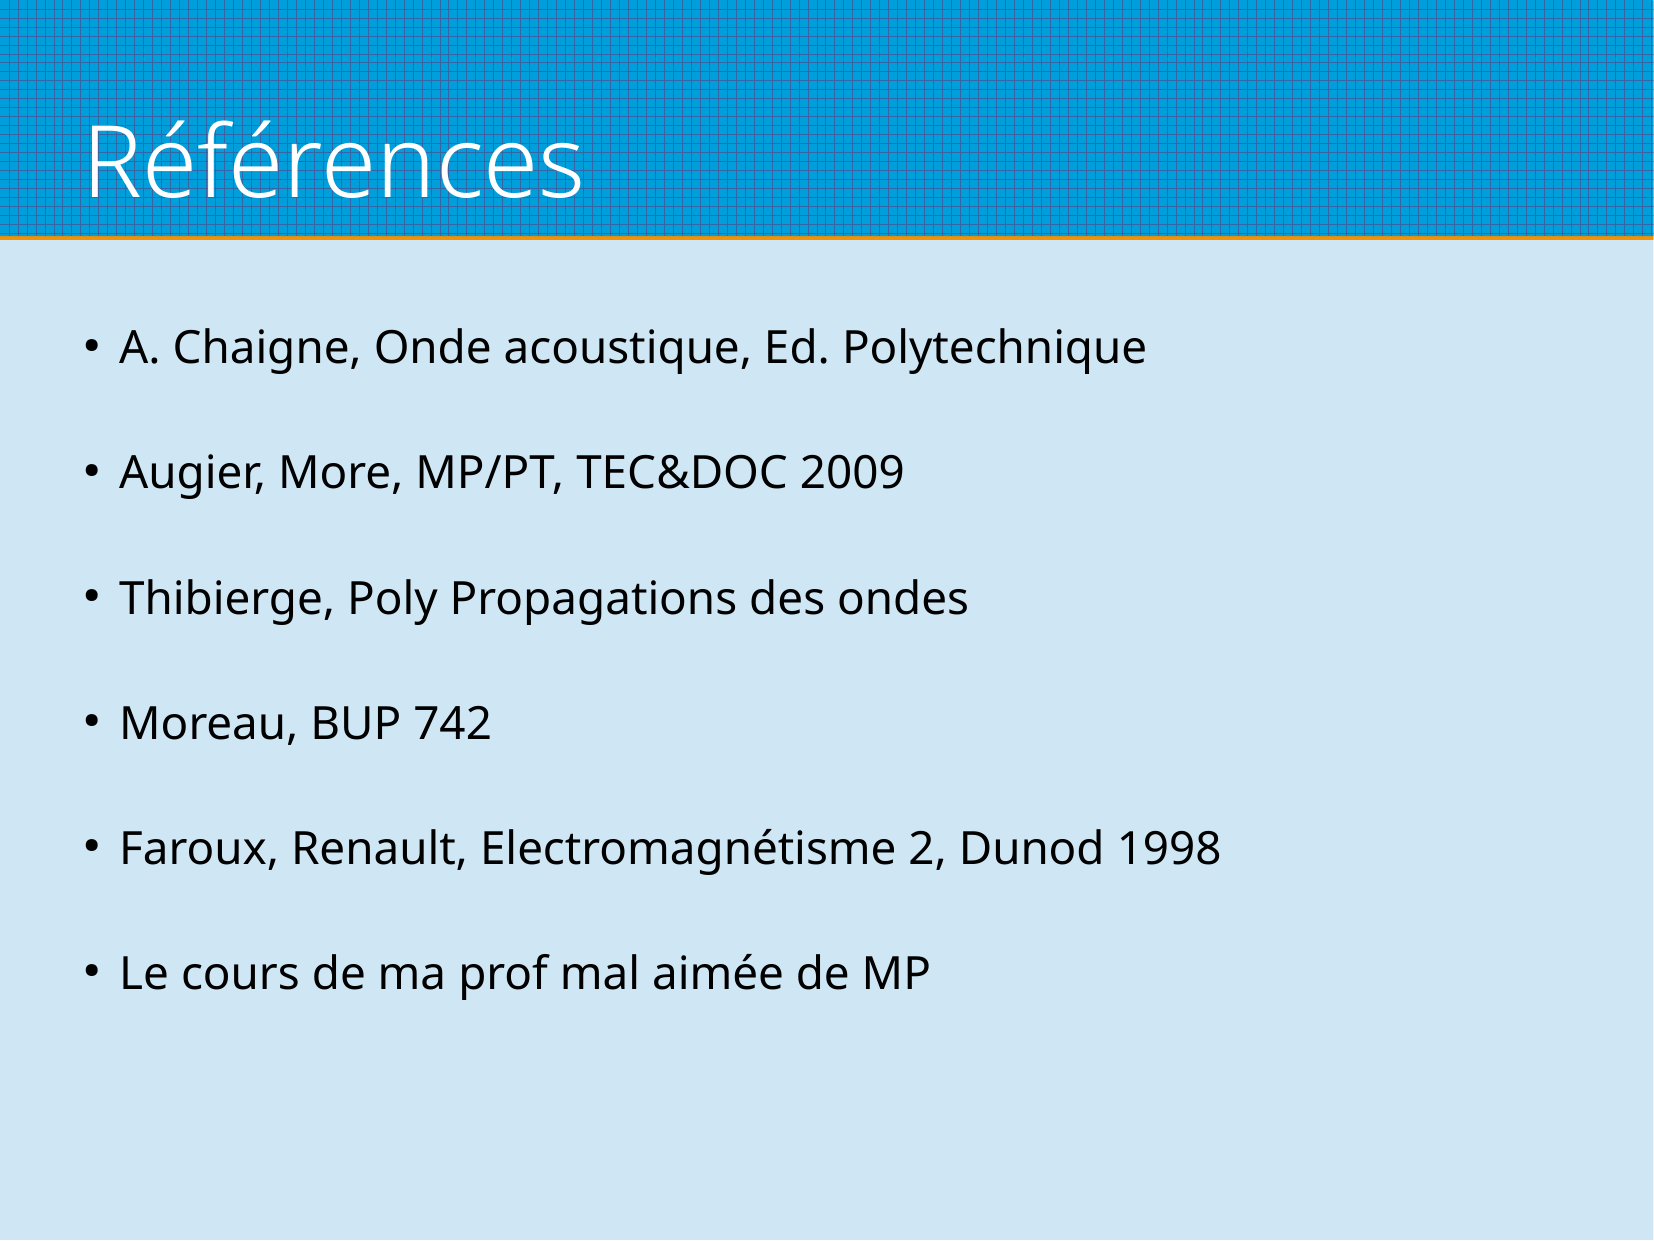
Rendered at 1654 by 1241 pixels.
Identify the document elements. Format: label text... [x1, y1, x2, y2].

title Références [82, 19, 1571, 227]
text_box A. Chaigne, Onde acoustique, Ed. Polytechnique Augier, More, MP/PT, TEC&DOC 2009 Thibierge, Poly Propagations des ondes Moreau, BUP 742 Faroux, Renault, Electromagnétisme 2, Dunod 1998 Le cours de ma prof mal aimée de MP [77, 346, 1100, 1222]
